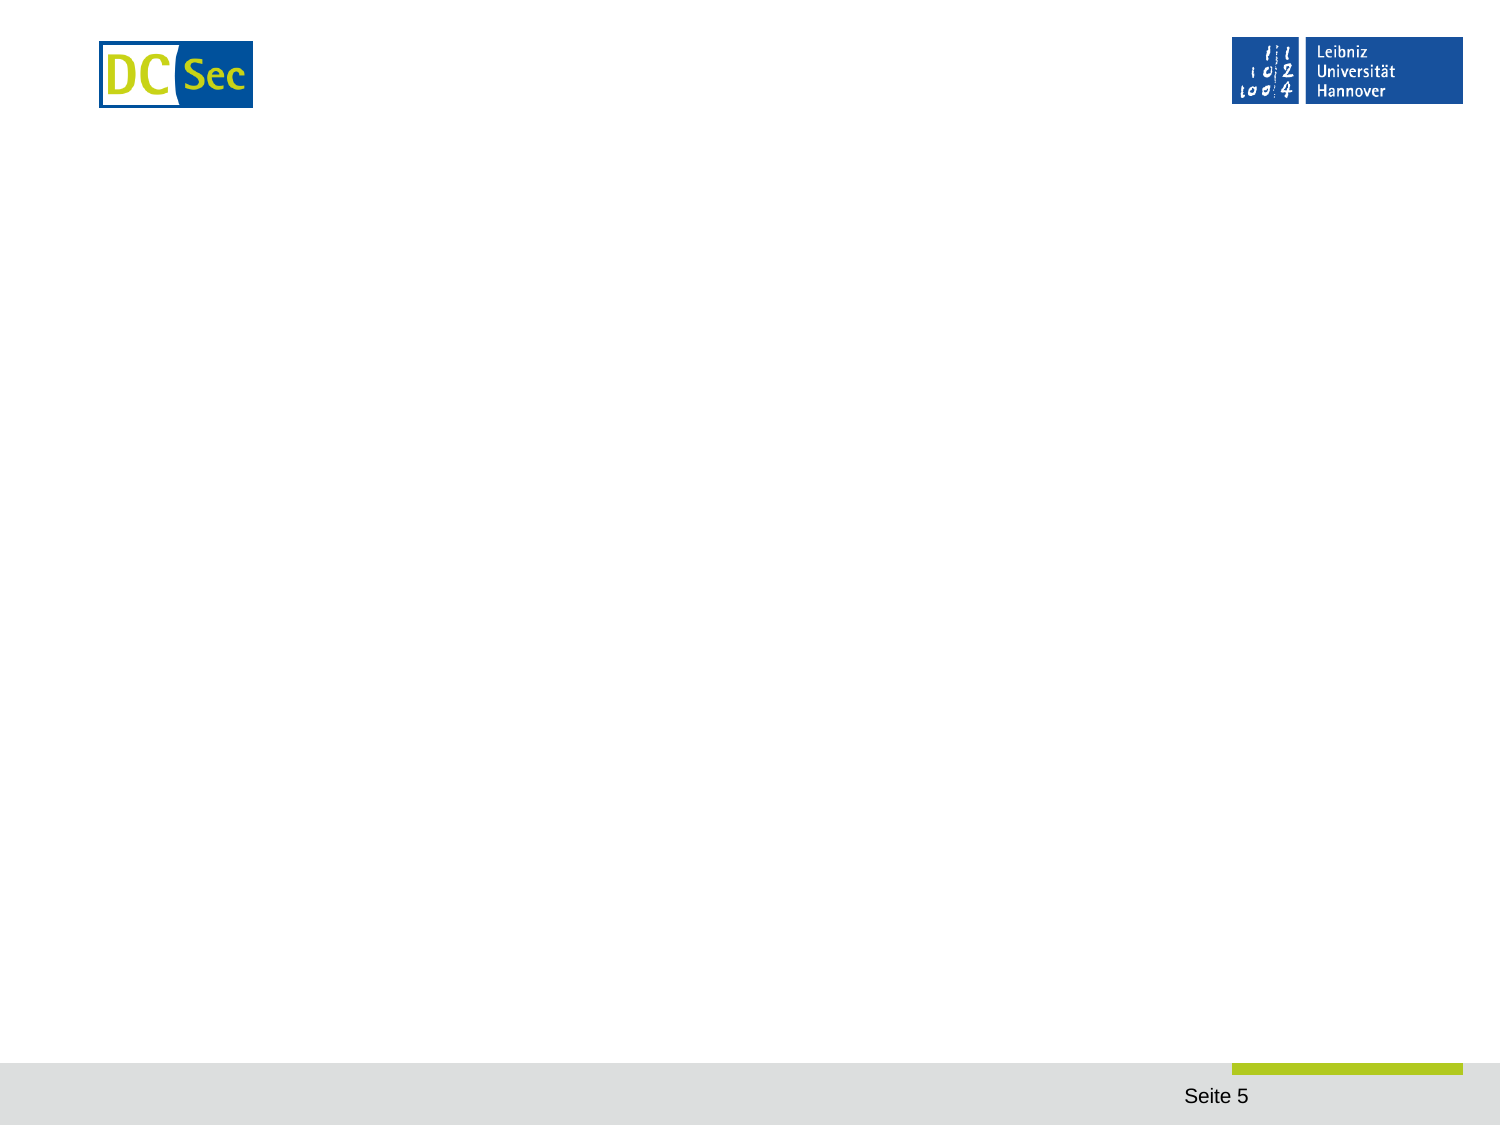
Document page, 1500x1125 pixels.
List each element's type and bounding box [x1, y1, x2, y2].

picture [99, 41, 253, 108]
picture [1232, 37, 1463, 104]
